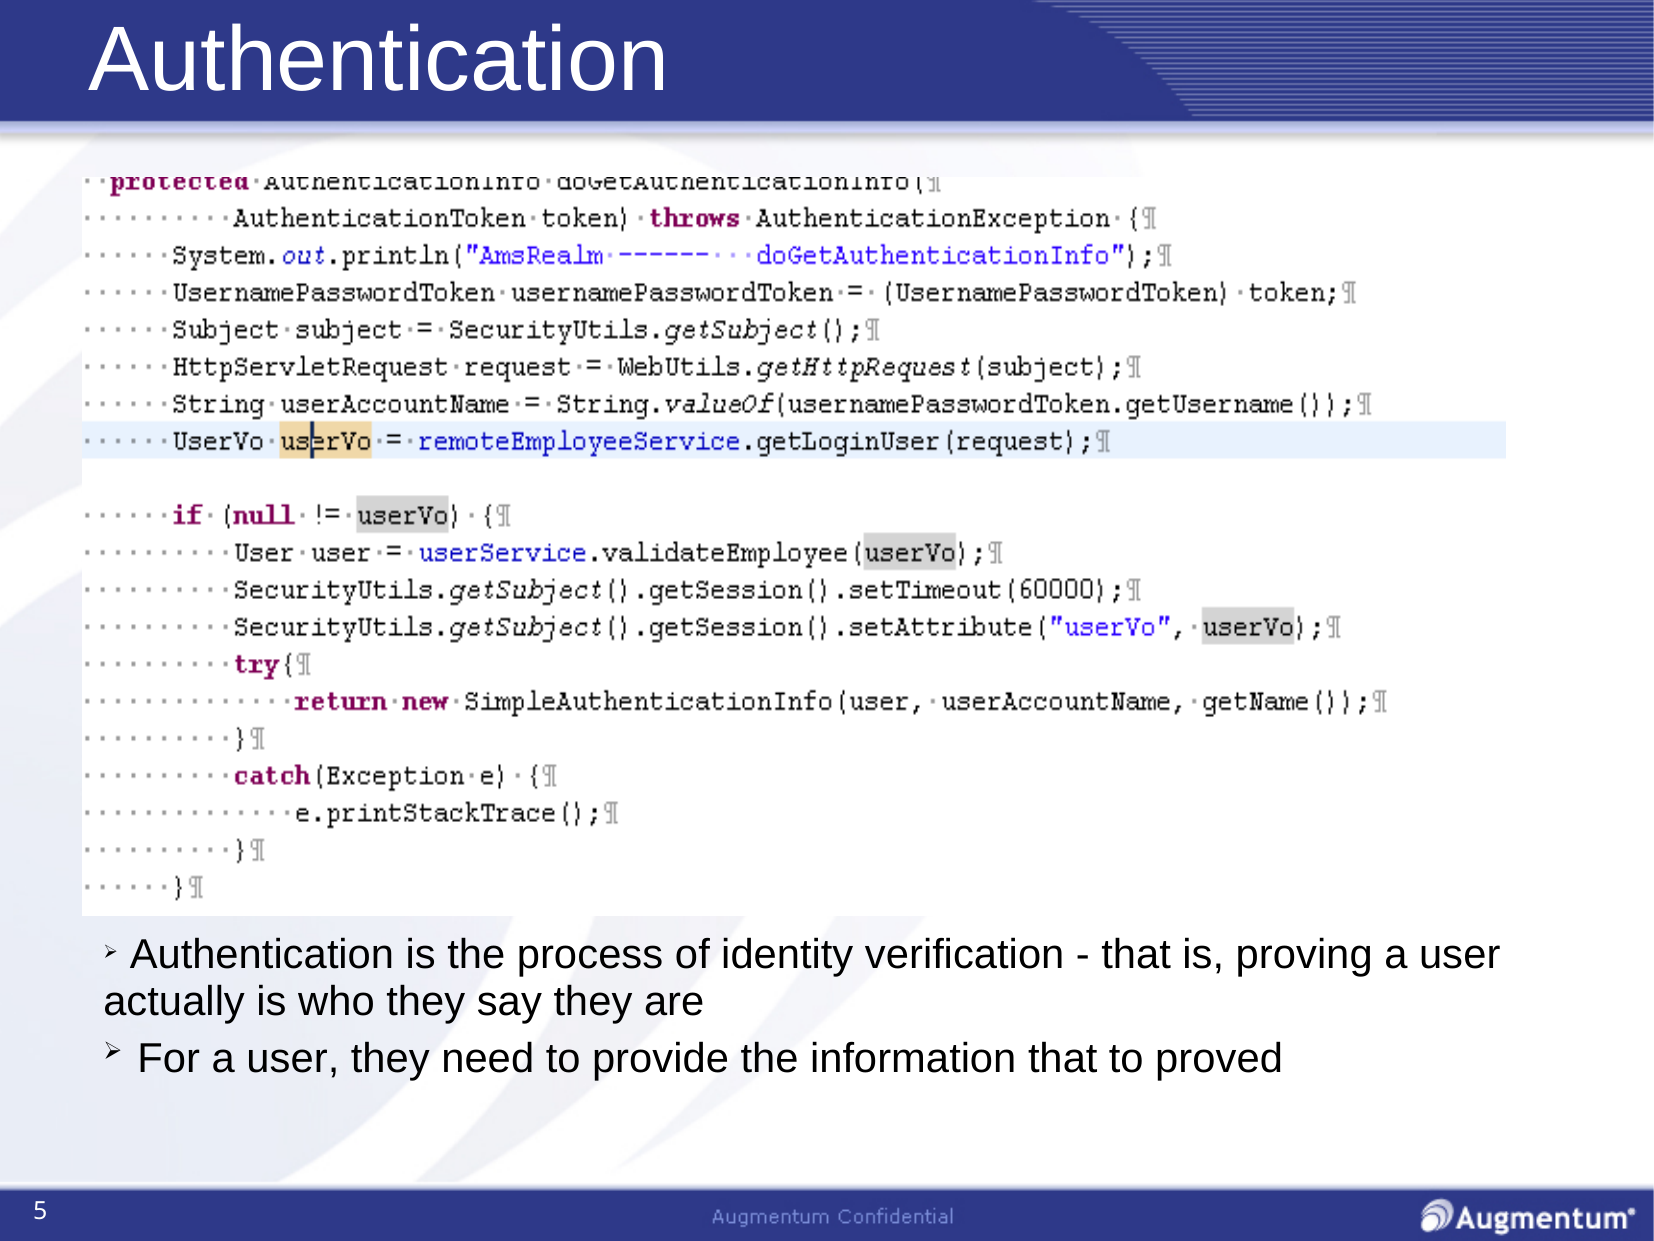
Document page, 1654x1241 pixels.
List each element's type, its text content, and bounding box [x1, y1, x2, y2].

text_box Authentication [0, 0, 1654, 118]
text_box Authentication is the process of identity verification - that is, proving a user actually is who they say they are For a user, they need to provide the information that to proved [88, 923, 1536, 1093]
picture [0, 118, 1654, 1241]
